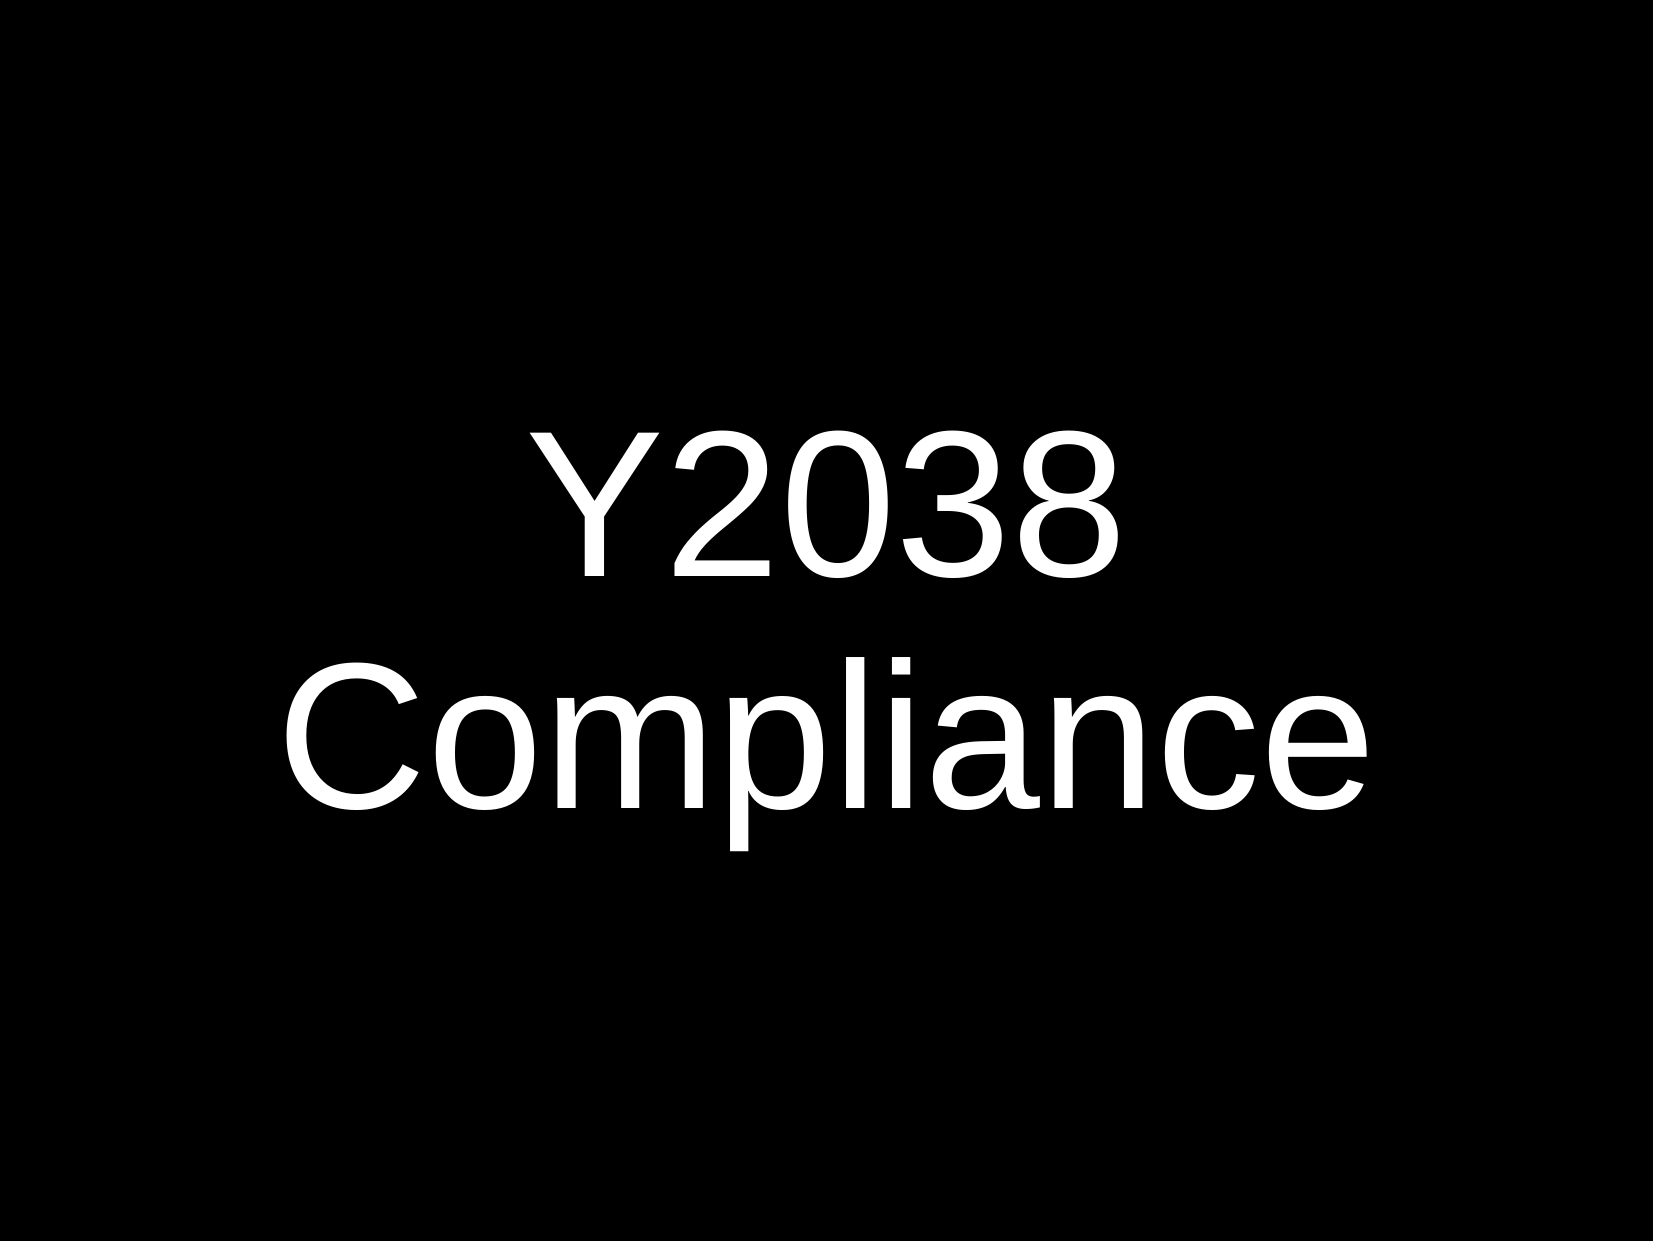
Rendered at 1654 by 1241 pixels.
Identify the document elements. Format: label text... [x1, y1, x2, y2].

title Y2038 Compliance [82, 101, 1571, 1140]
